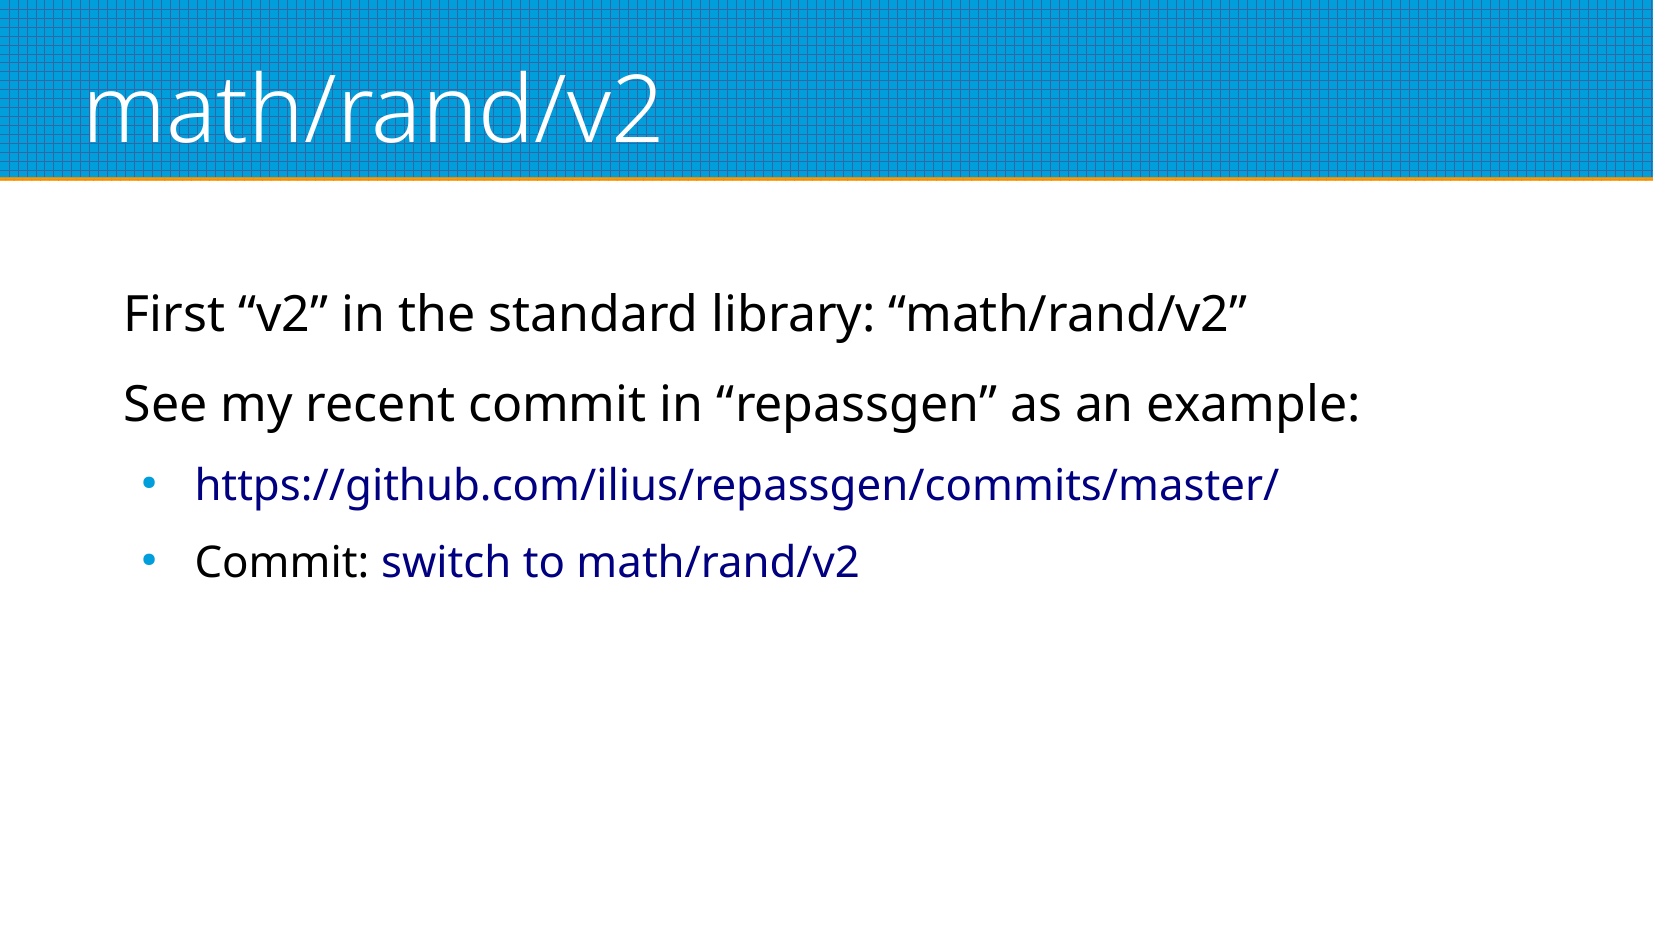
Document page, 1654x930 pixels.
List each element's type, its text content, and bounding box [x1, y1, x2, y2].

title math/rand/v2 [82, 14, 1571, 171]
list First “v2” in the standard library: “math/rand/v2” See my recent commit in “repassgen” as an example: https://github.com/ilius/repassgen/commits/master/ Commit: switch to math/rand/v2 [52, 278, 1633, 818]
